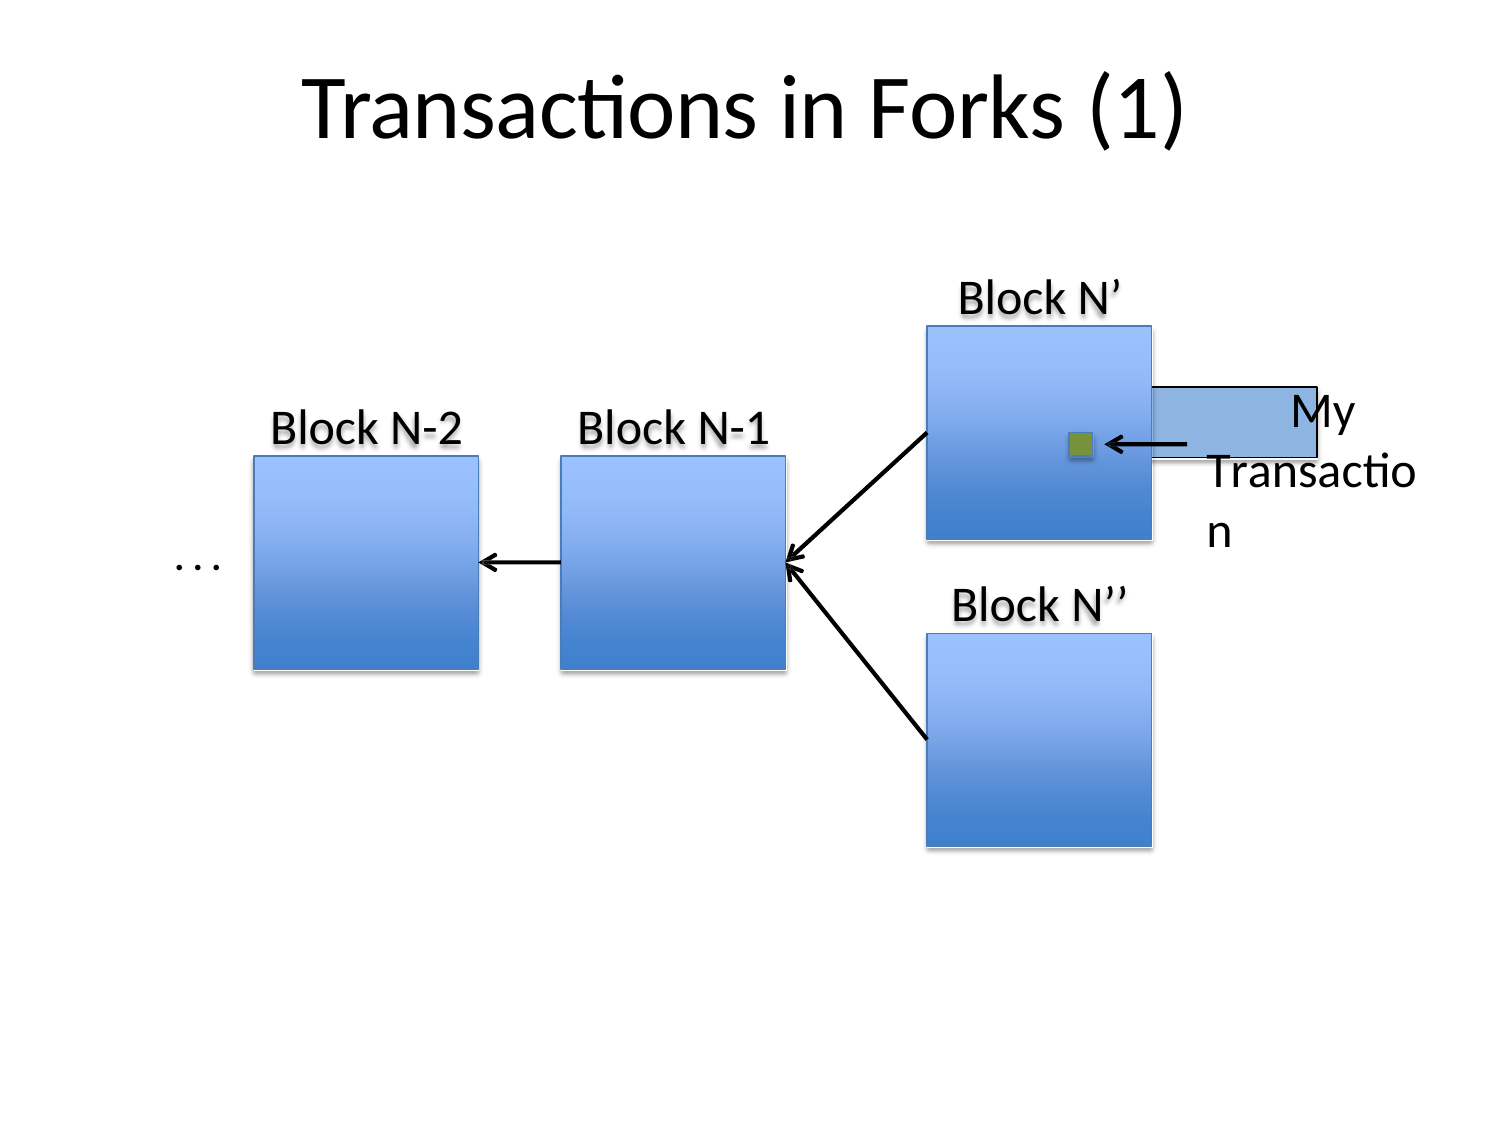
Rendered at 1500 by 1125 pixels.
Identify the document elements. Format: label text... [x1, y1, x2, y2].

text_box Block N’ [955, 264, 1124, 325]
text_box Block N-2 [267, 394, 465, 455]
text_box . . . [172, 532, 224, 578]
text_box Block N-1 [575, 394, 772, 455]
title Transactions in Forks (1) [90, 33, 1410, 267]
text_box My Transaction [1204, 377, 1442, 558]
text_box [232, 249, 1188, 916]
picture [1170, 458, 1204, 470]
picture [1170, 382, 1204, 386]
text_box Block N’’ [949, 609, 1131, 632]
